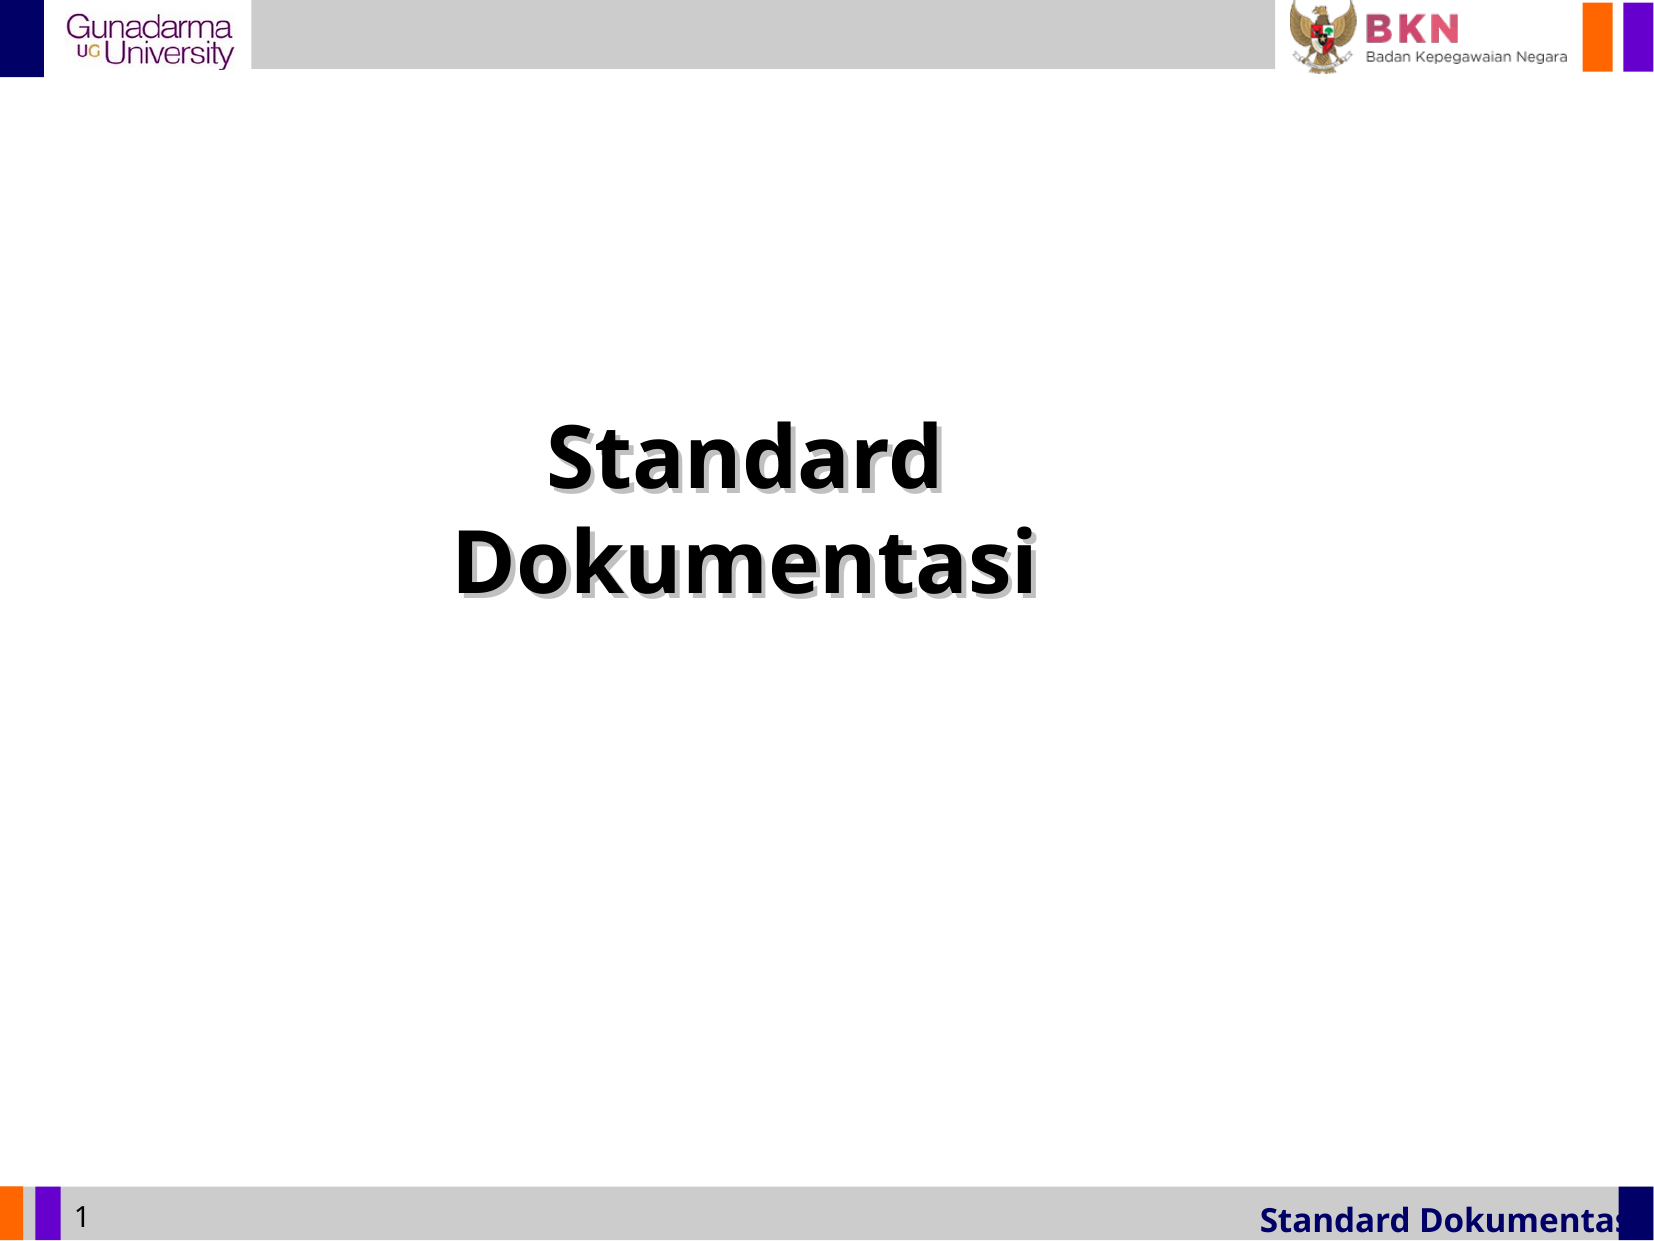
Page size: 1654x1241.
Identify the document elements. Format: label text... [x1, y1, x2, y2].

picture [1290, 0, 1567, 74]
title Standard Dokumentasi [315, 315, 1176, 698]
picture [65, 0, 235, 70]
